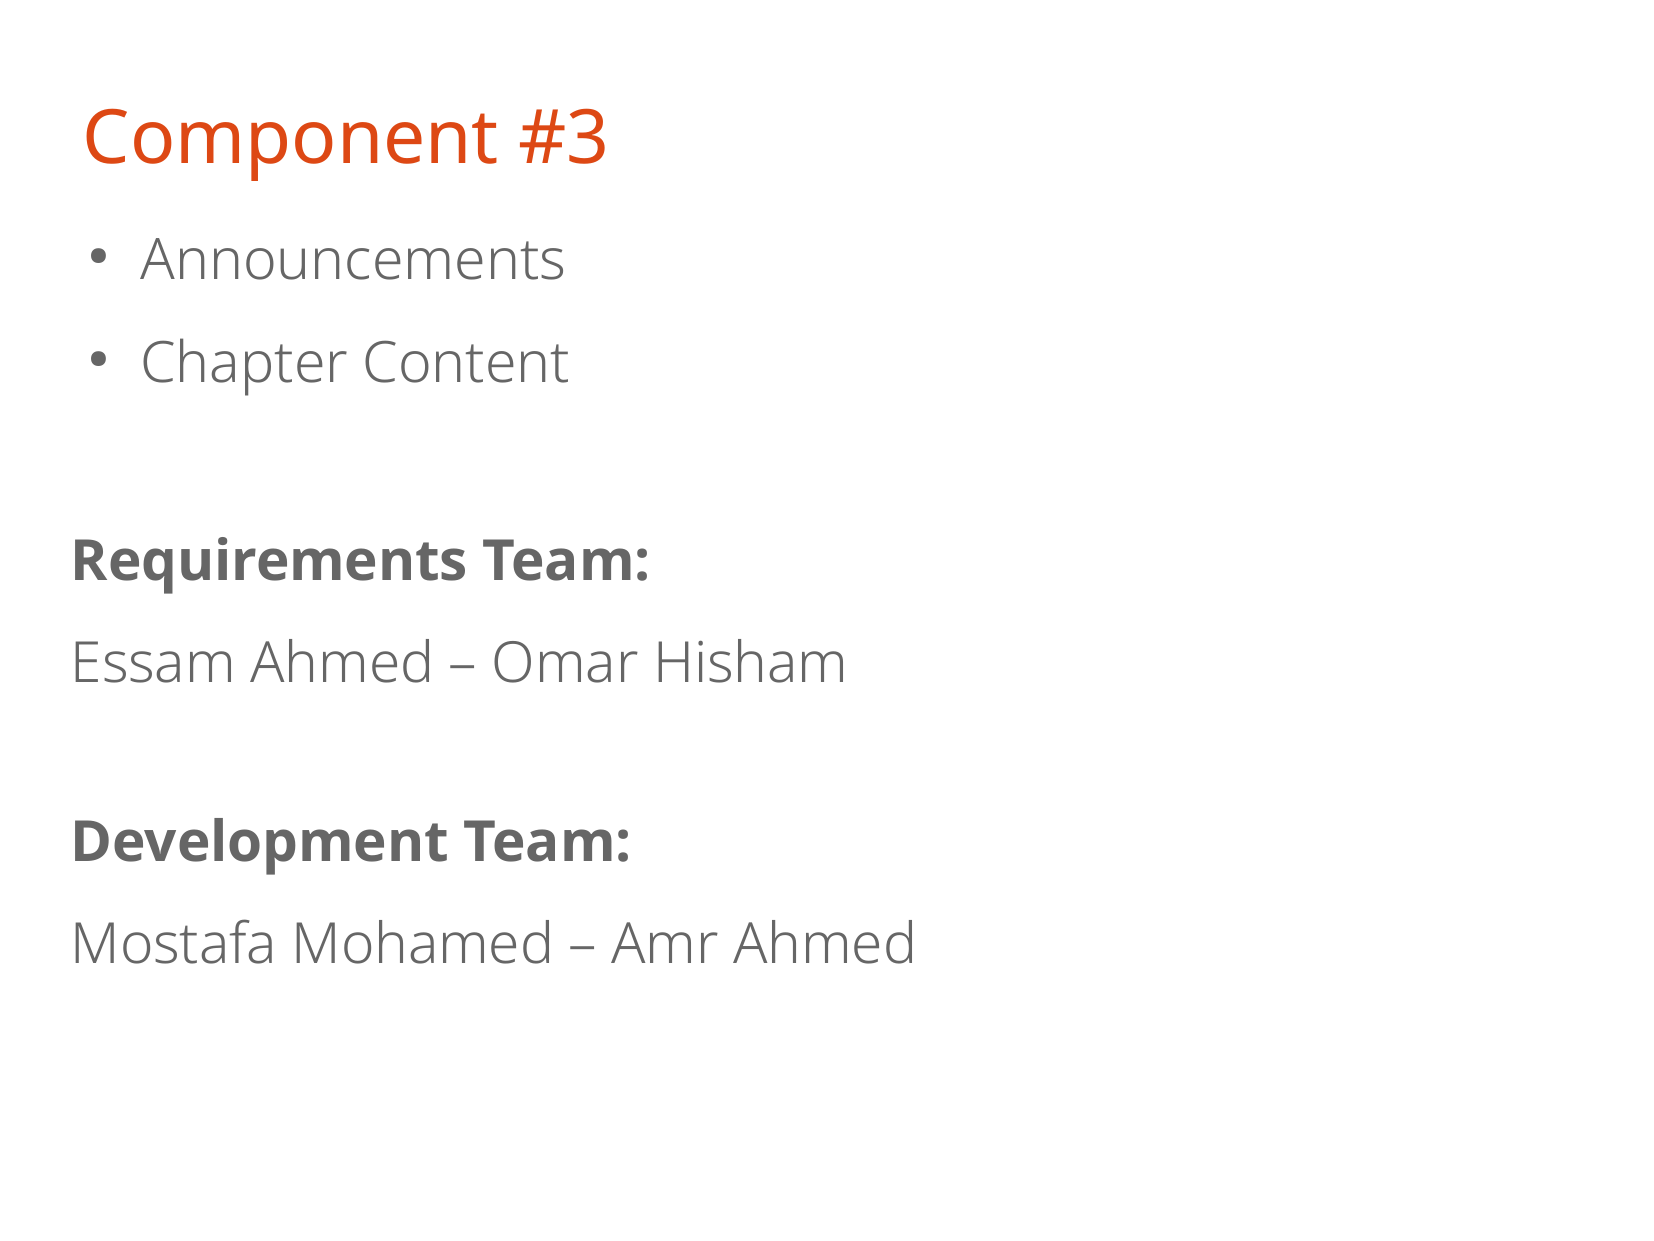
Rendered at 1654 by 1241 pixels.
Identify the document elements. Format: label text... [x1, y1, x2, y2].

list Announcements Chapter Content [70, 218, 1560, 402]
title Component #3 [82, 70, 1571, 198]
list Requirements Team: Essam Ahmed – Omar Hisham Development Team: Mostafa Mohamed – Amr Ahmed [70, 519, 1559, 981]
